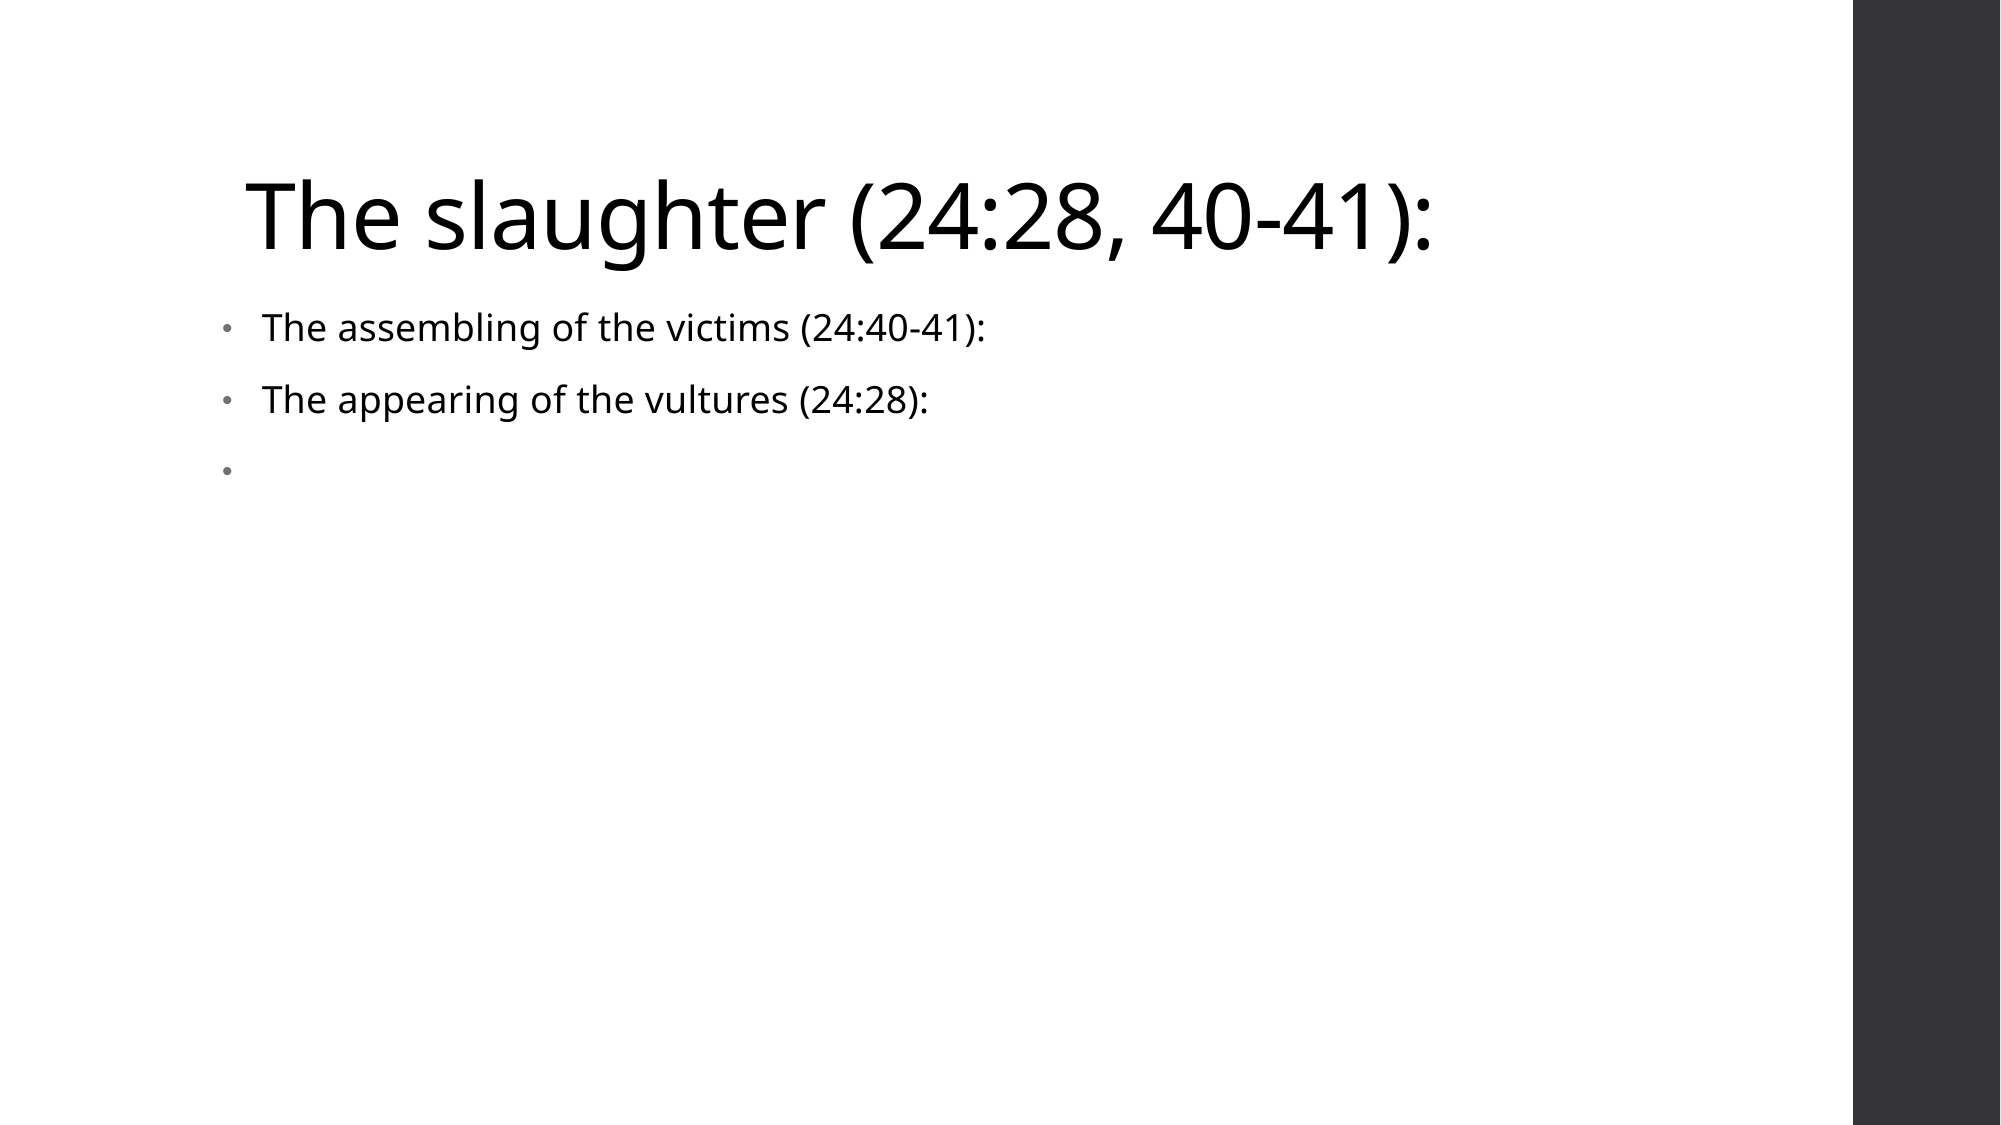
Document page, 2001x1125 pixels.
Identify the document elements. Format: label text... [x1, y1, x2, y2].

list The assembling of the victims (24:40-41): The appearing of the vultures (24:28): [206, 299, 1617, 1014]
title The slaughter (24:28, 40-41): [206, 60, 1797, 278]
